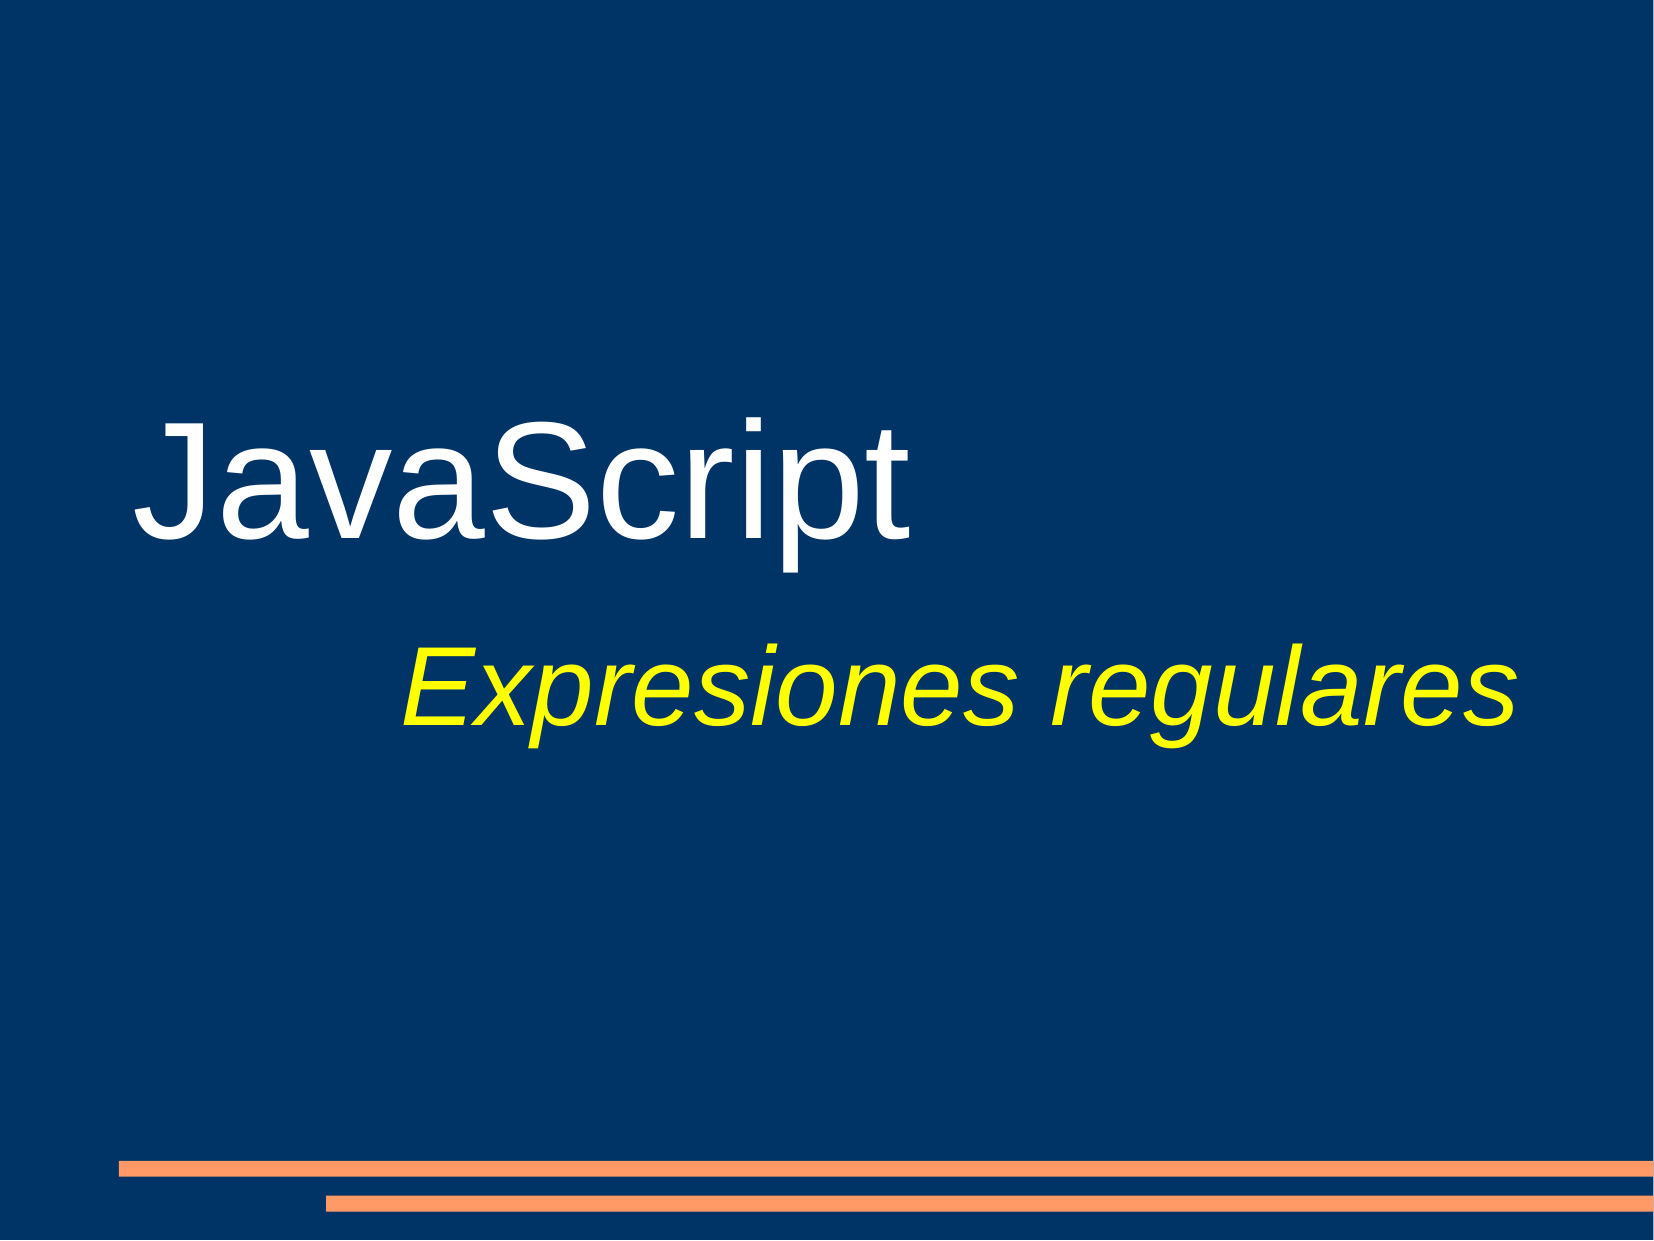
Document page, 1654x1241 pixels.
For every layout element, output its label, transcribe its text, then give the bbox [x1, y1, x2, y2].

text_box JavaScript Expresiones regulares [118, 380, 1595, 768]
